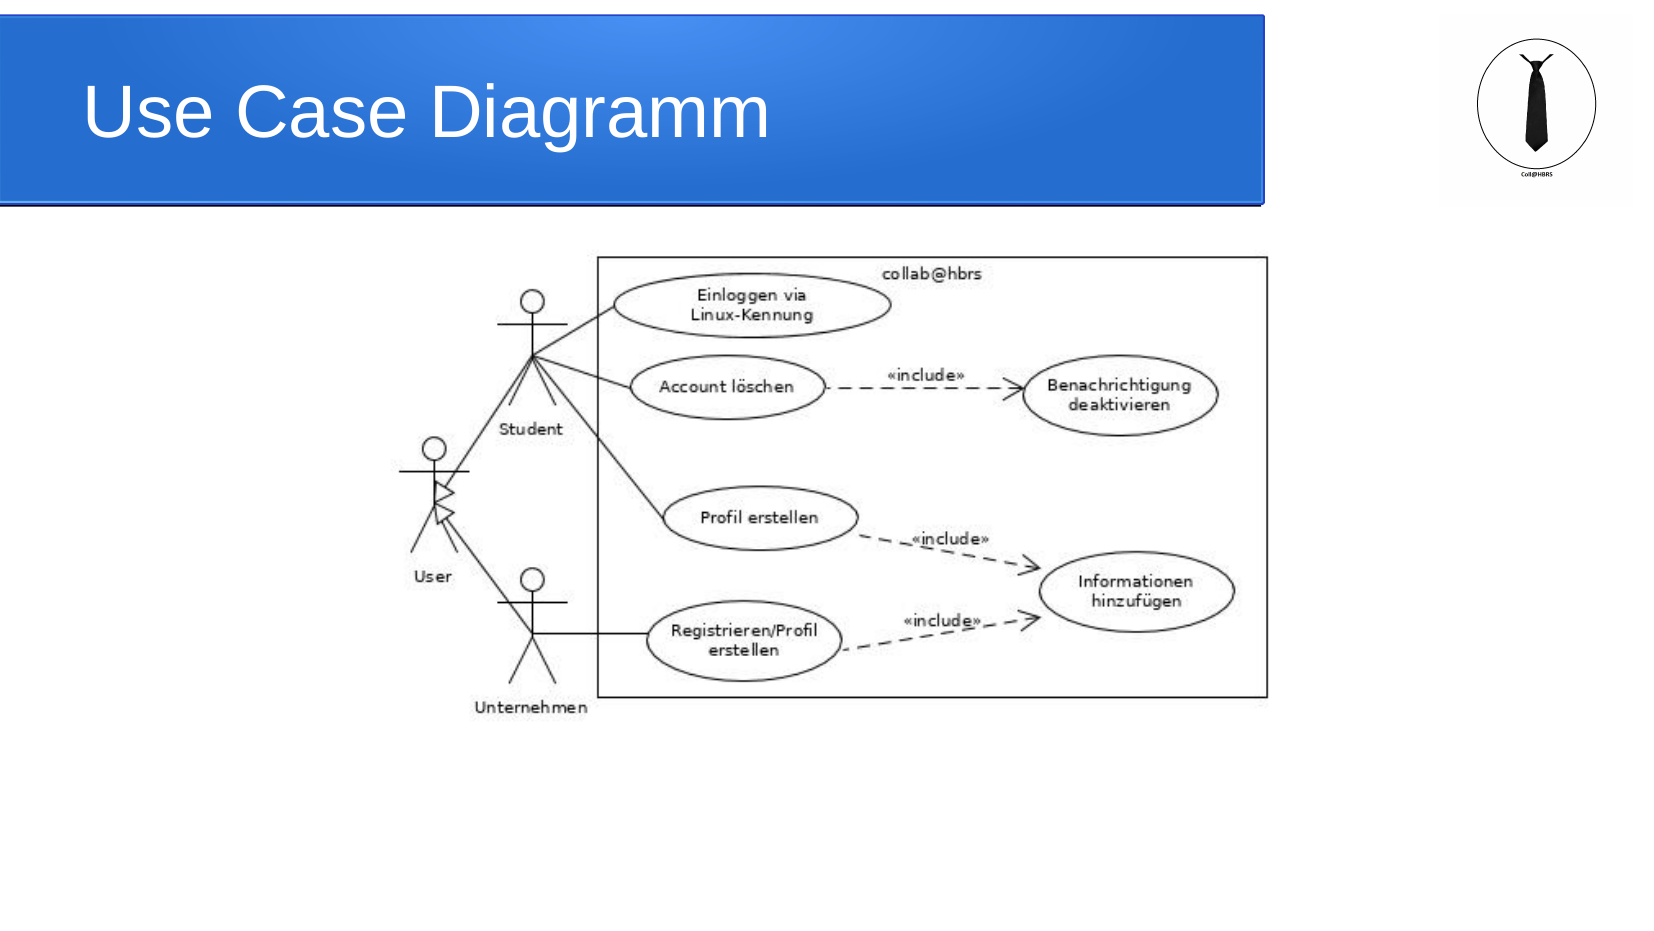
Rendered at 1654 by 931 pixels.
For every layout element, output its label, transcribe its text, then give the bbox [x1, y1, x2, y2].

picture [352, 224, 1301, 764]
title Use Case Diagramm [82, 35, 1235, 189]
picture [1439, 14, 1633, 207]
